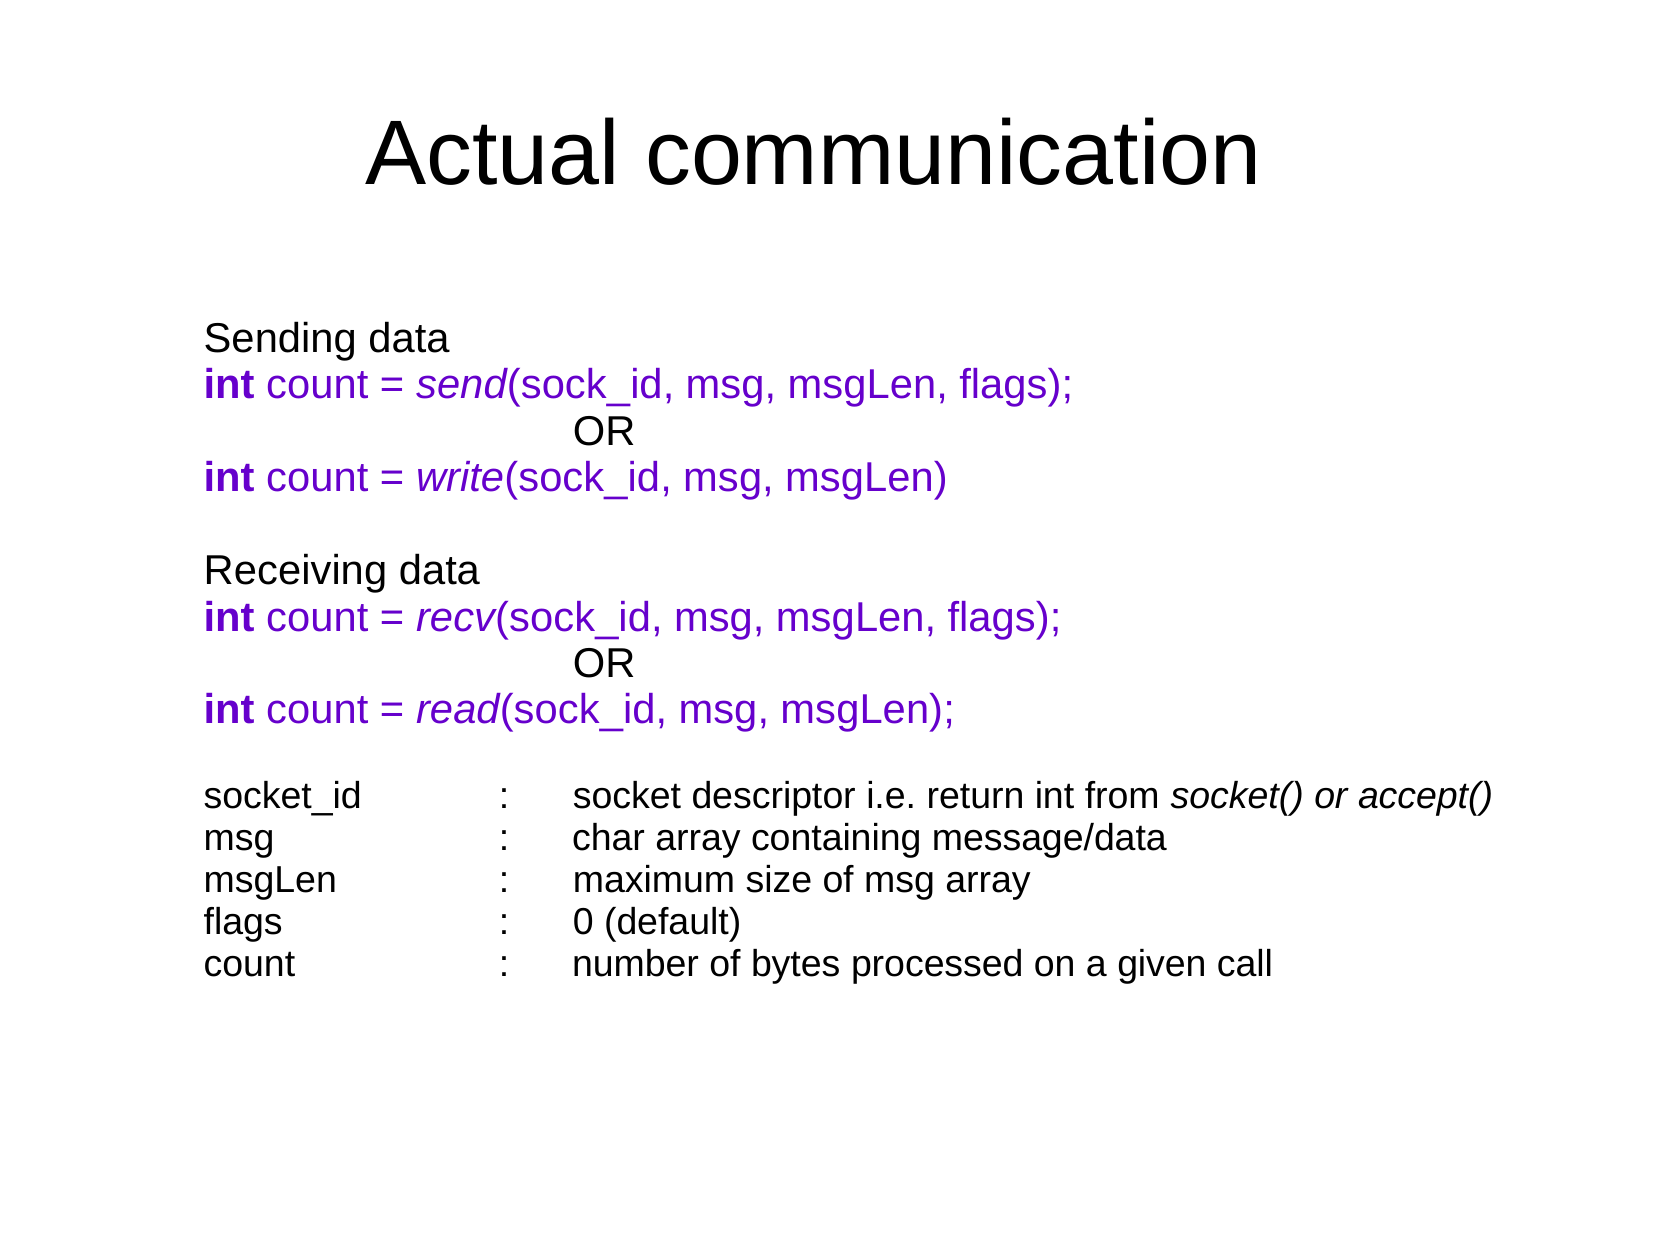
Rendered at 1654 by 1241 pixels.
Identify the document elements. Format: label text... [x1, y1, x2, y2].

title Actual communication [82, 49, 1571, 257]
text_box Sending data int count = send(sock_id, msg, msgLen, flags); OR int count = write(sock_id, msg, msgLen) Receiving data int count = recv(sock_id, msg, msgLen, flags); OR int count = read(sock_id, msg, msgLen); socket_id : socket descriptor i.e. return int from socket() or accept() msg : char array containing message/data msgLen : maximum size of msg array flags : 0 (default) count : number of bytes processed on a given call [188, 307, 1509, 1193]
